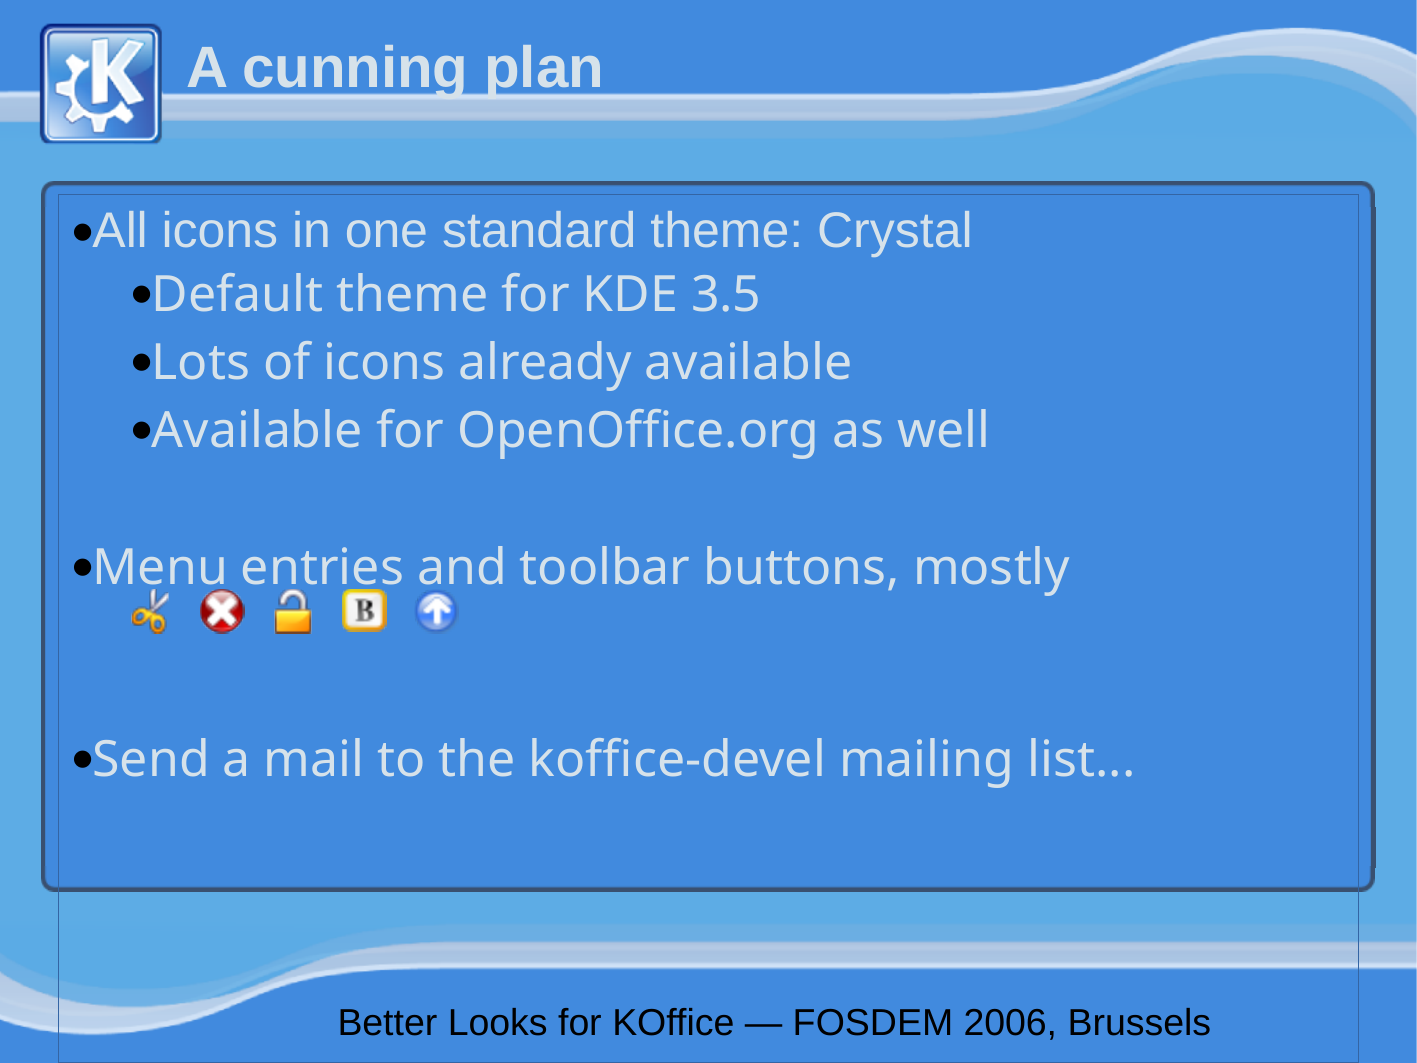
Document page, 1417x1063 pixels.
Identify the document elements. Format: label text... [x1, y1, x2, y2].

picture [200, 589, 245, 634]
text_box A cunning plan [171, 27, 1048, 105]
text_box All icons in one standard theme: Crystal Default theme for KDE 3.5 Lots of icons already available Available for OpenOffice.org as well Menu entries and toolbar buttons, mostly Send a mail to the koffice-devel mailing list... [58, 194, 1359, 1063]
picture [271, 589, 316, 634]
picture [0, 0, 1417, 1063]
picture [414, 589, 459, 634]
picture [128, 589, 173, 634]
picture [342, 589, 387, 632]
